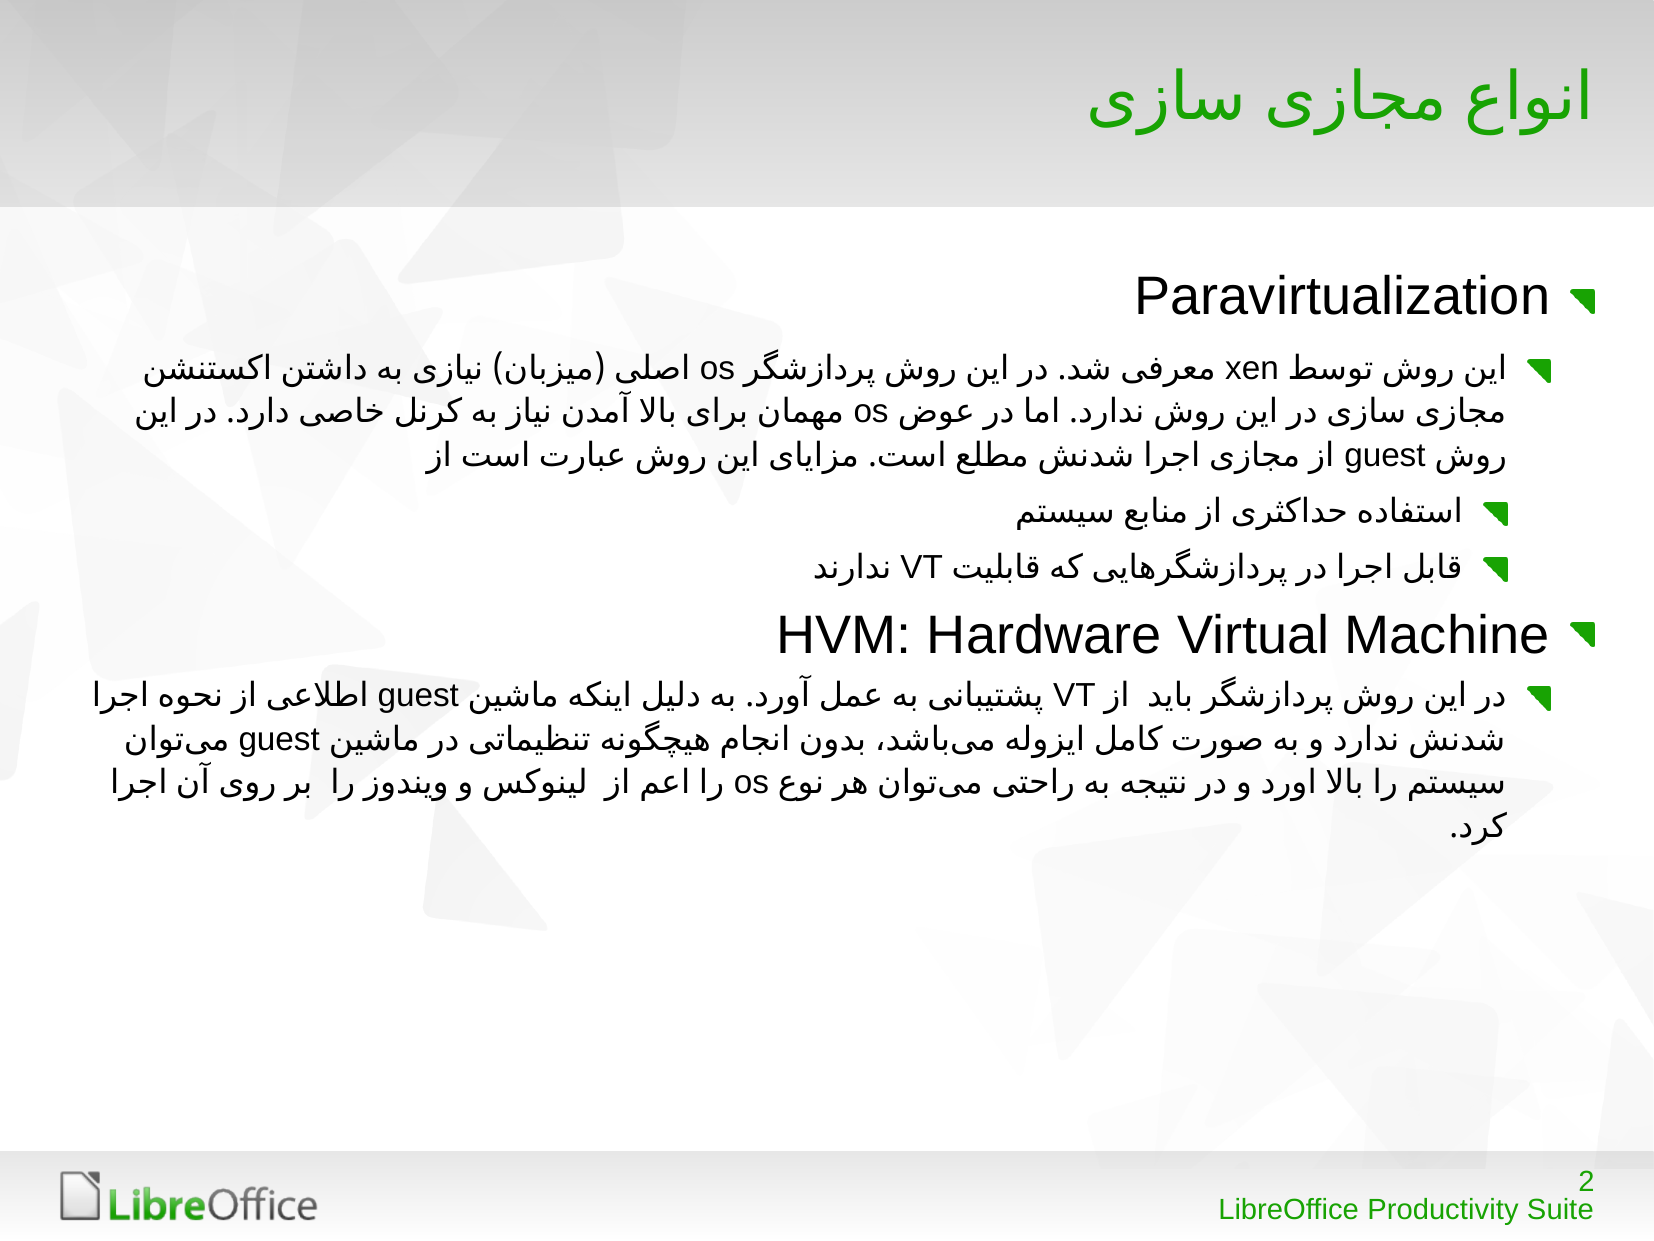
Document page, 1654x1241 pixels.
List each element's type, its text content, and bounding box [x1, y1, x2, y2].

picture [41, 1152, 337, 1240]
title انواع مجازی سازی [59, 29, 1595, 178]
picture [915, 548, 1654, 1169]
list Paravirtualization این روش توسط xen معرفی شد. در این روش پردازشگر os اصلی (میزبان) نیازی به داشتن اکستنشن مجازی سازی در این روش ندارد. اما در عوض os مهمان برای بالا آمدن نیاز به کرنل خاصی دارد. در این روش guest از مجازی اجرا شدنش مطلع است. مزایای این روش عبارت است از استفاده حداکثری از منابع سیستم قابل اجرا در پردازشگرهایی که قابلیت VT ندارند HVM: Hardware Virtual Machine در این روش پردازشگر باید از VT پشتیبانی به عمل آورد. به دلیل اینکه ماشین guest اطلاعی از نحوه اجرا شدنش ندارد و به صورت کامل ایزوله می‌باشد، بدون انجام هیچگونه تنظیماتی در ماشین guest می‌توان سیستم را بالا اورد و در نتیجه به راحتی می‌توان هر نوع os را اعم از لینوکس و ویندوز را بر روی آن اجرا کرد. [59, 265, 1595, 1114]
picture [0, 0, 783, 931]
